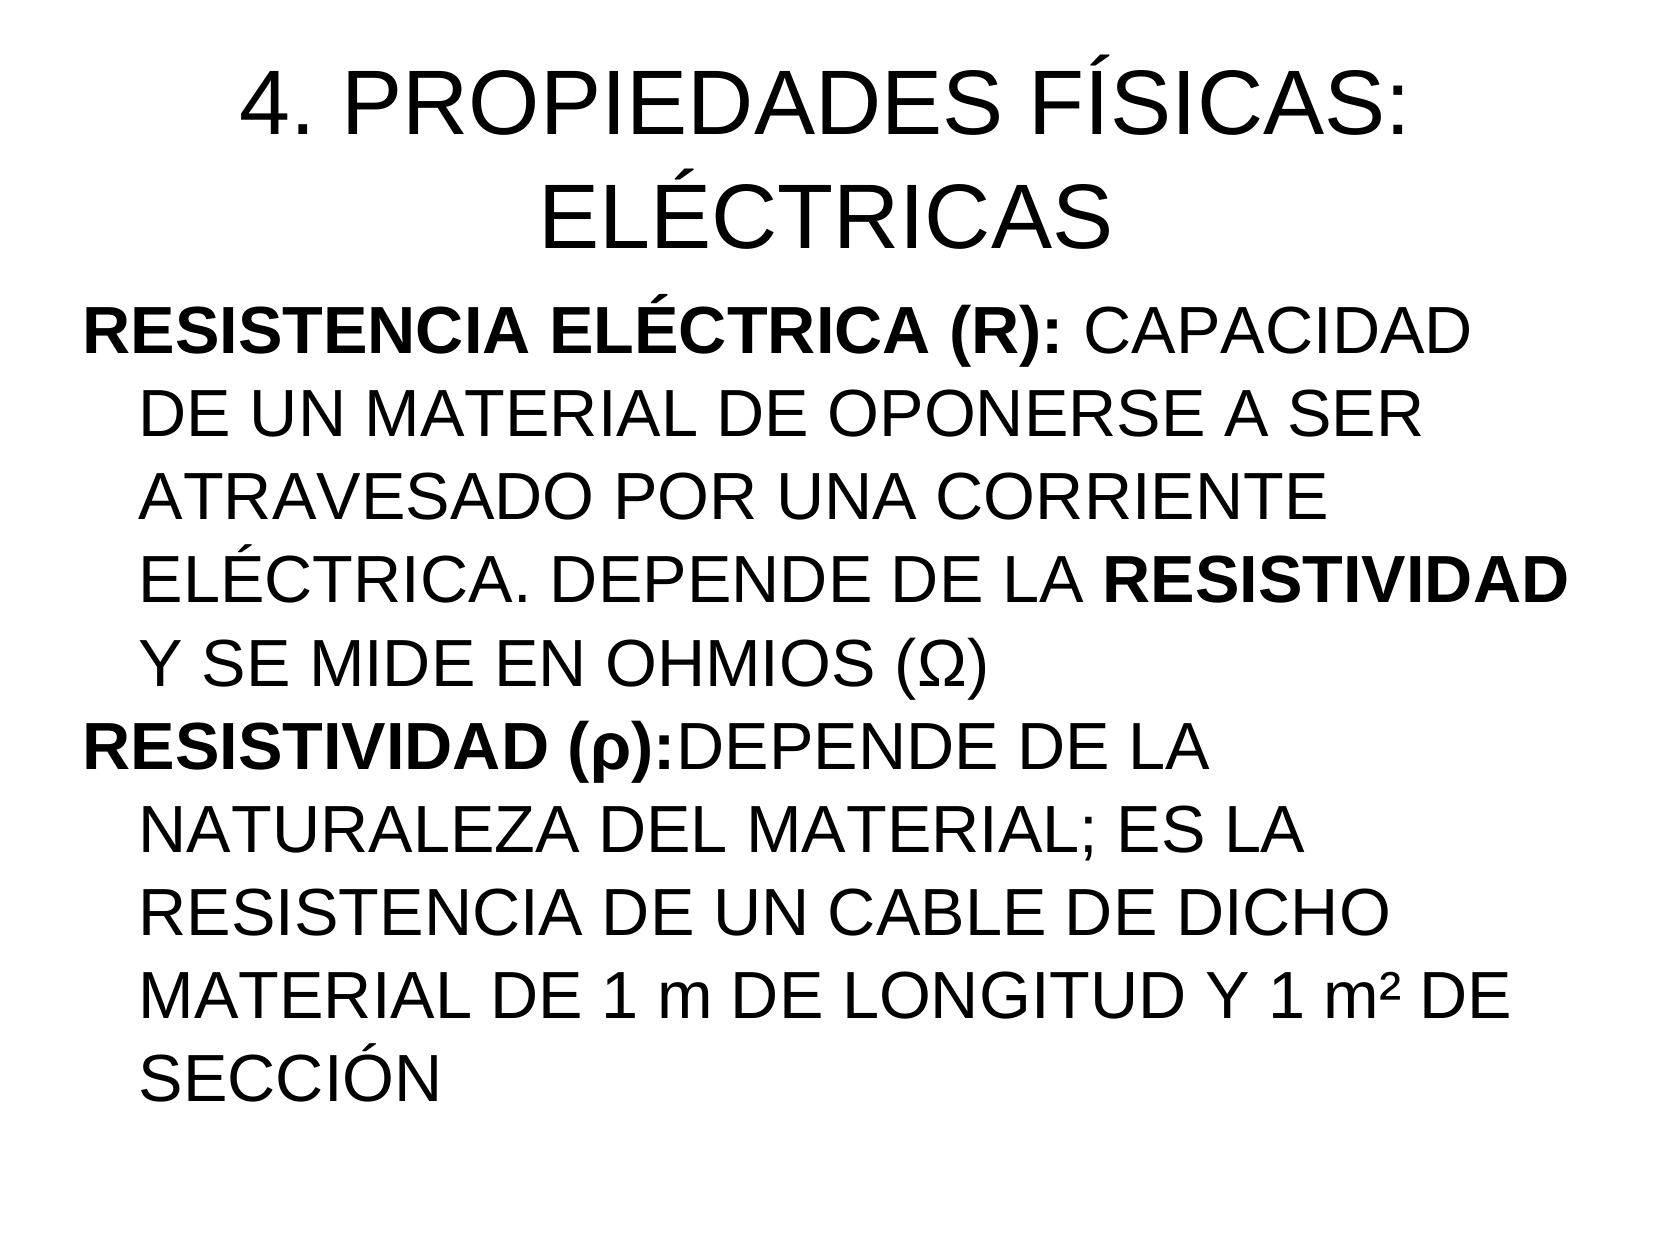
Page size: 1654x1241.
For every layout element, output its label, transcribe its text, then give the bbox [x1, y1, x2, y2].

subtitle RESISTENCIA ELÉCTRICA (R): CAPACIDAD DE UN MATERIAL DE OPONERSE A SER ATRAVESADO POR UNA CORRIENTE ELÉCTRICA. DEPENDE DE LA RESISTIVIDAD Y SE MIDE EN OHMIOS (Ω) RESISTIVIDAD (ρ):DEPENDE DE LA NATURALEZA DEL MATERIAL; ES LA RESISTENCIA DE UN CABLE DE DICHO MATERIAL DE 1 m DE LONGITUD Y 1 m² DE SECCIÓN [82, 283, 1571, 1116]
title 4. PROPIEDADES FÍSICAS: ELÉCTRICAS [82, 38, 1571, 268]
